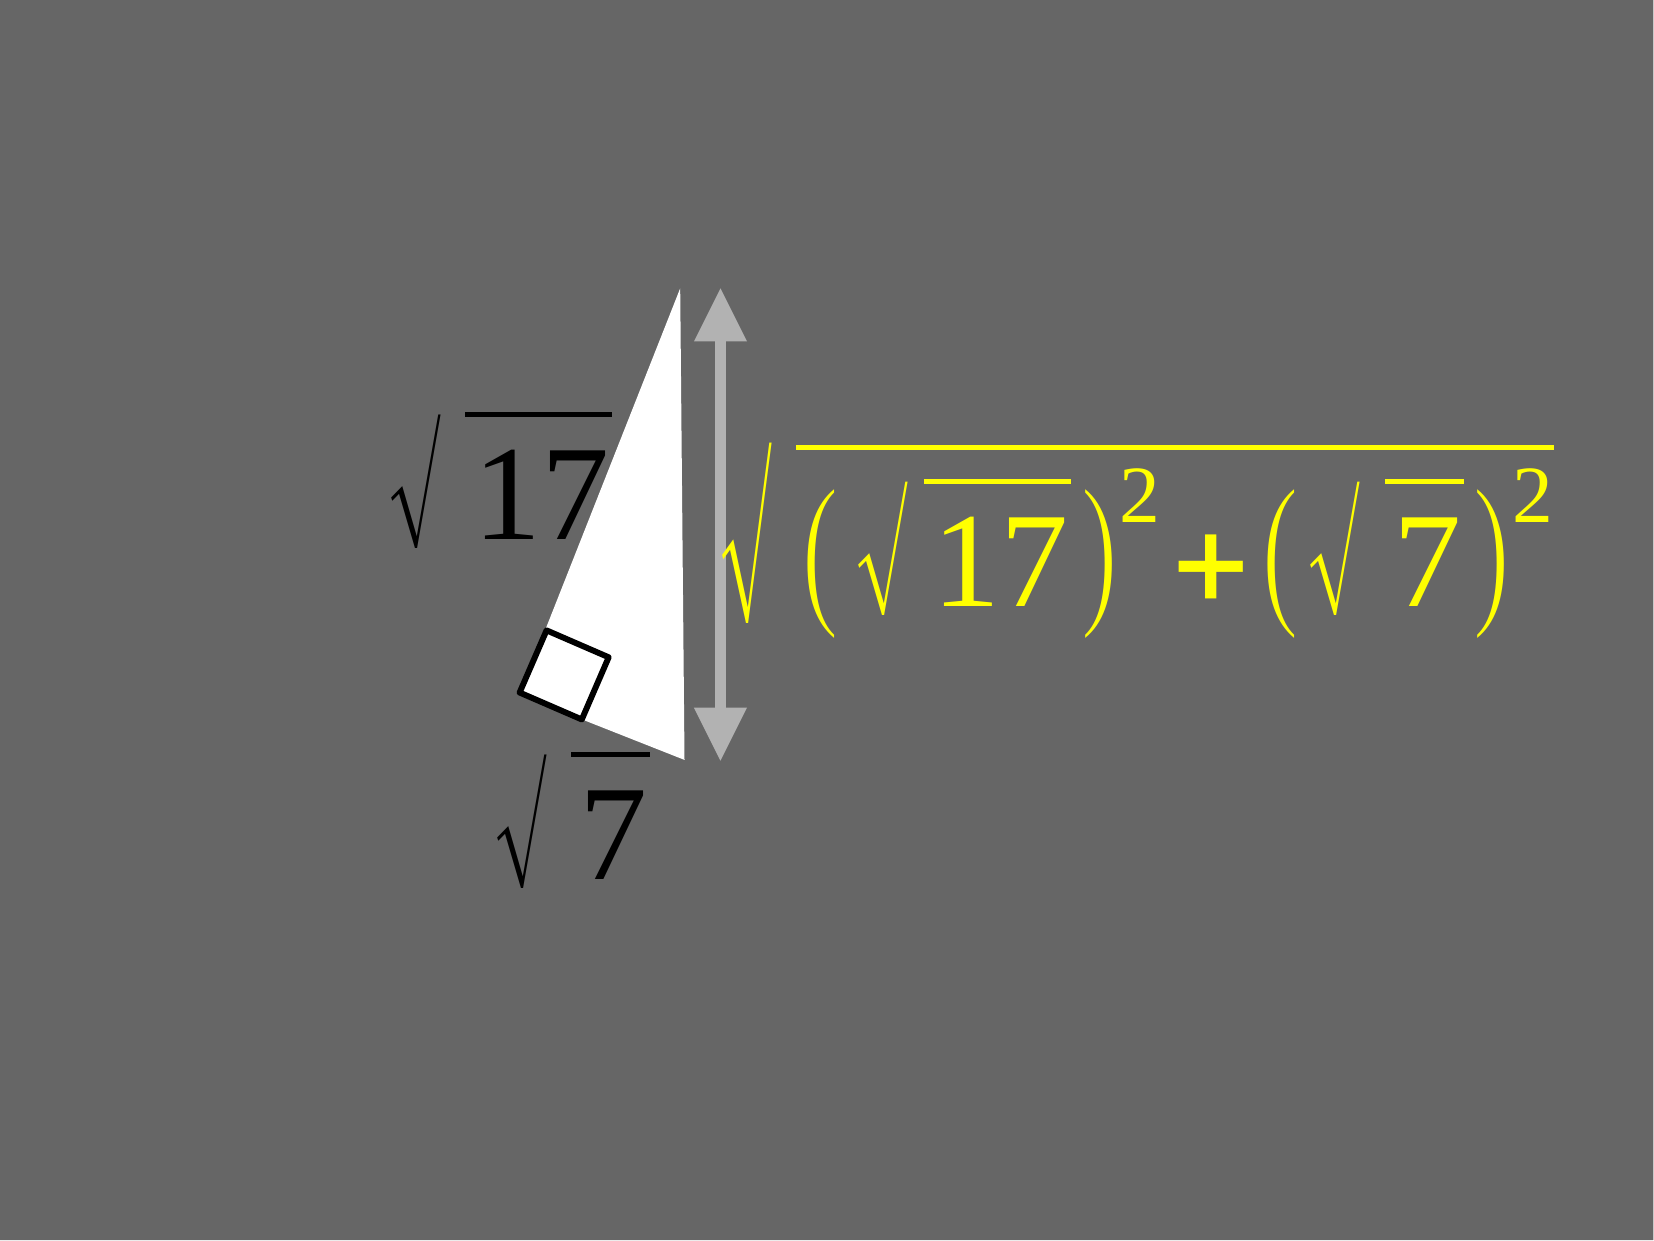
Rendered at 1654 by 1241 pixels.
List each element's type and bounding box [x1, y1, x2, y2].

chart [354, 403, 643, 567]
chart [685, 437, 1585, 648]
text_box [0, 0, 1654, 1241]
chart [460, 744, 681, 908]
